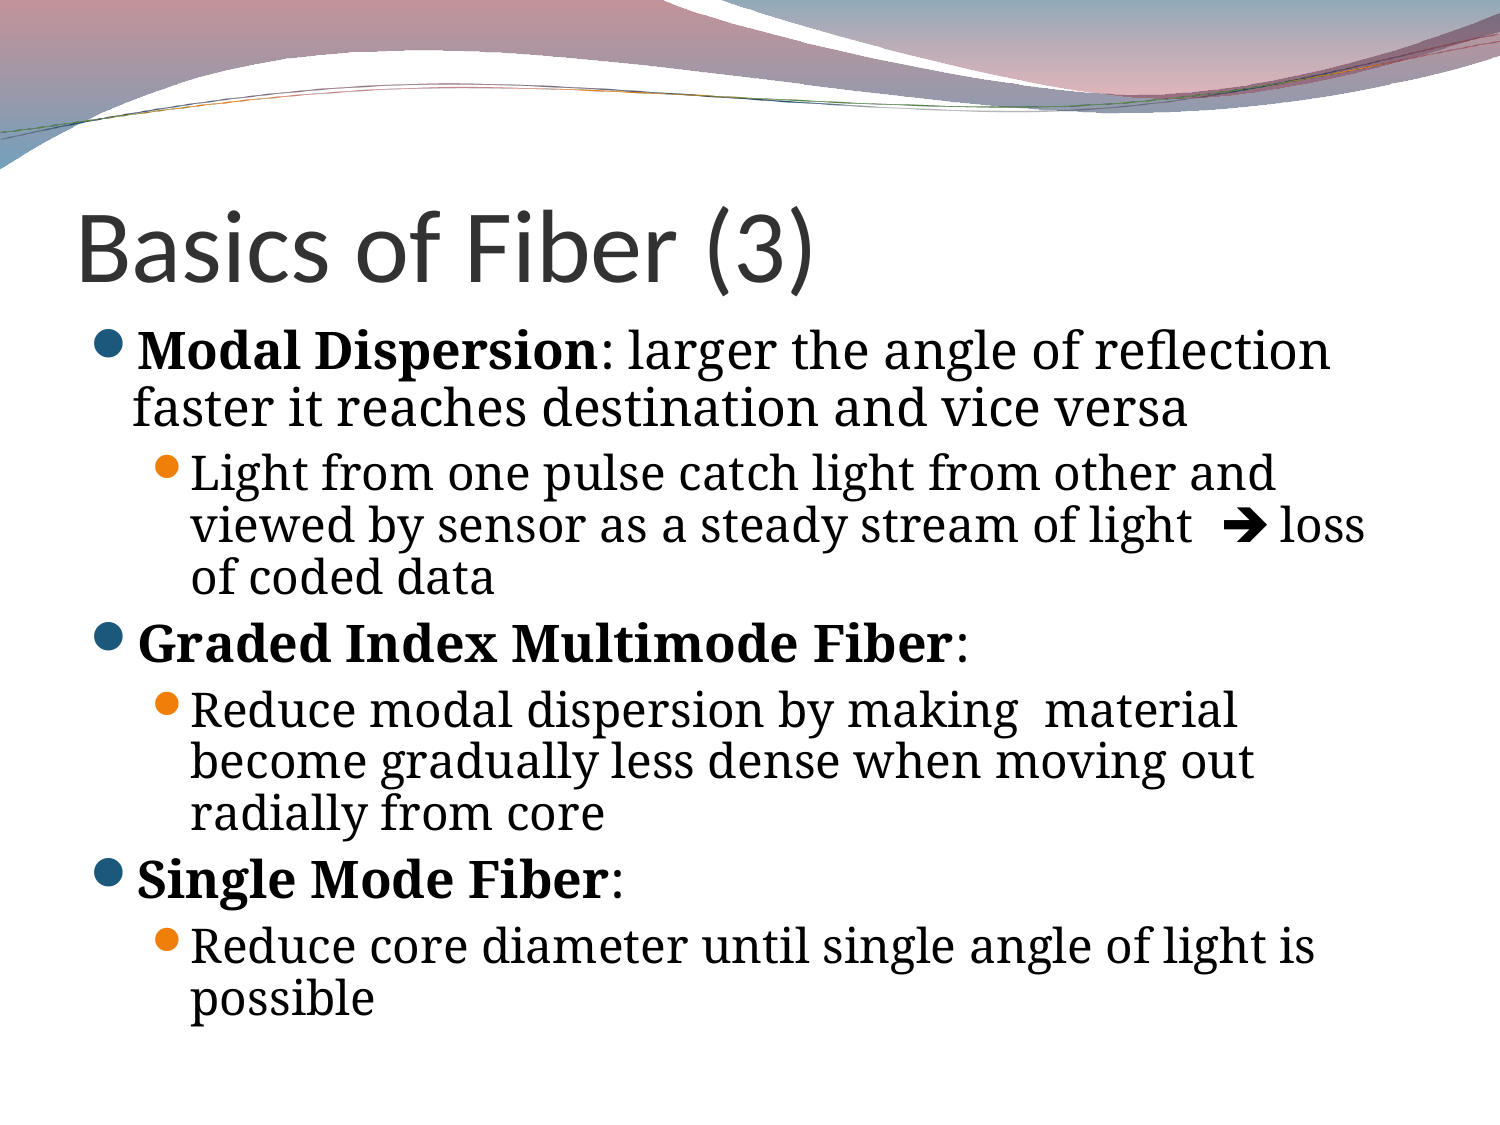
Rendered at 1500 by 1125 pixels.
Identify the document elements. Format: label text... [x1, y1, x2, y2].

list Modal Dispersion: larger the angle of reflection faster it reaches destination and vice versa Light from one pulse catch light from other and viewed by sensor as a steady stream of light  loss of coded data Graded Index Multimode Fiber: Reduce modal dispersion by making material become gradually less dense when moving out radially from core Single Mode Fiber: Reduce core diameter until single angle of light is possible [75, 317, 1426, 1038]
title Basics of Fiber (3) [75, 115, 1426, 304]
picture [0, 33, 1500, 140]
